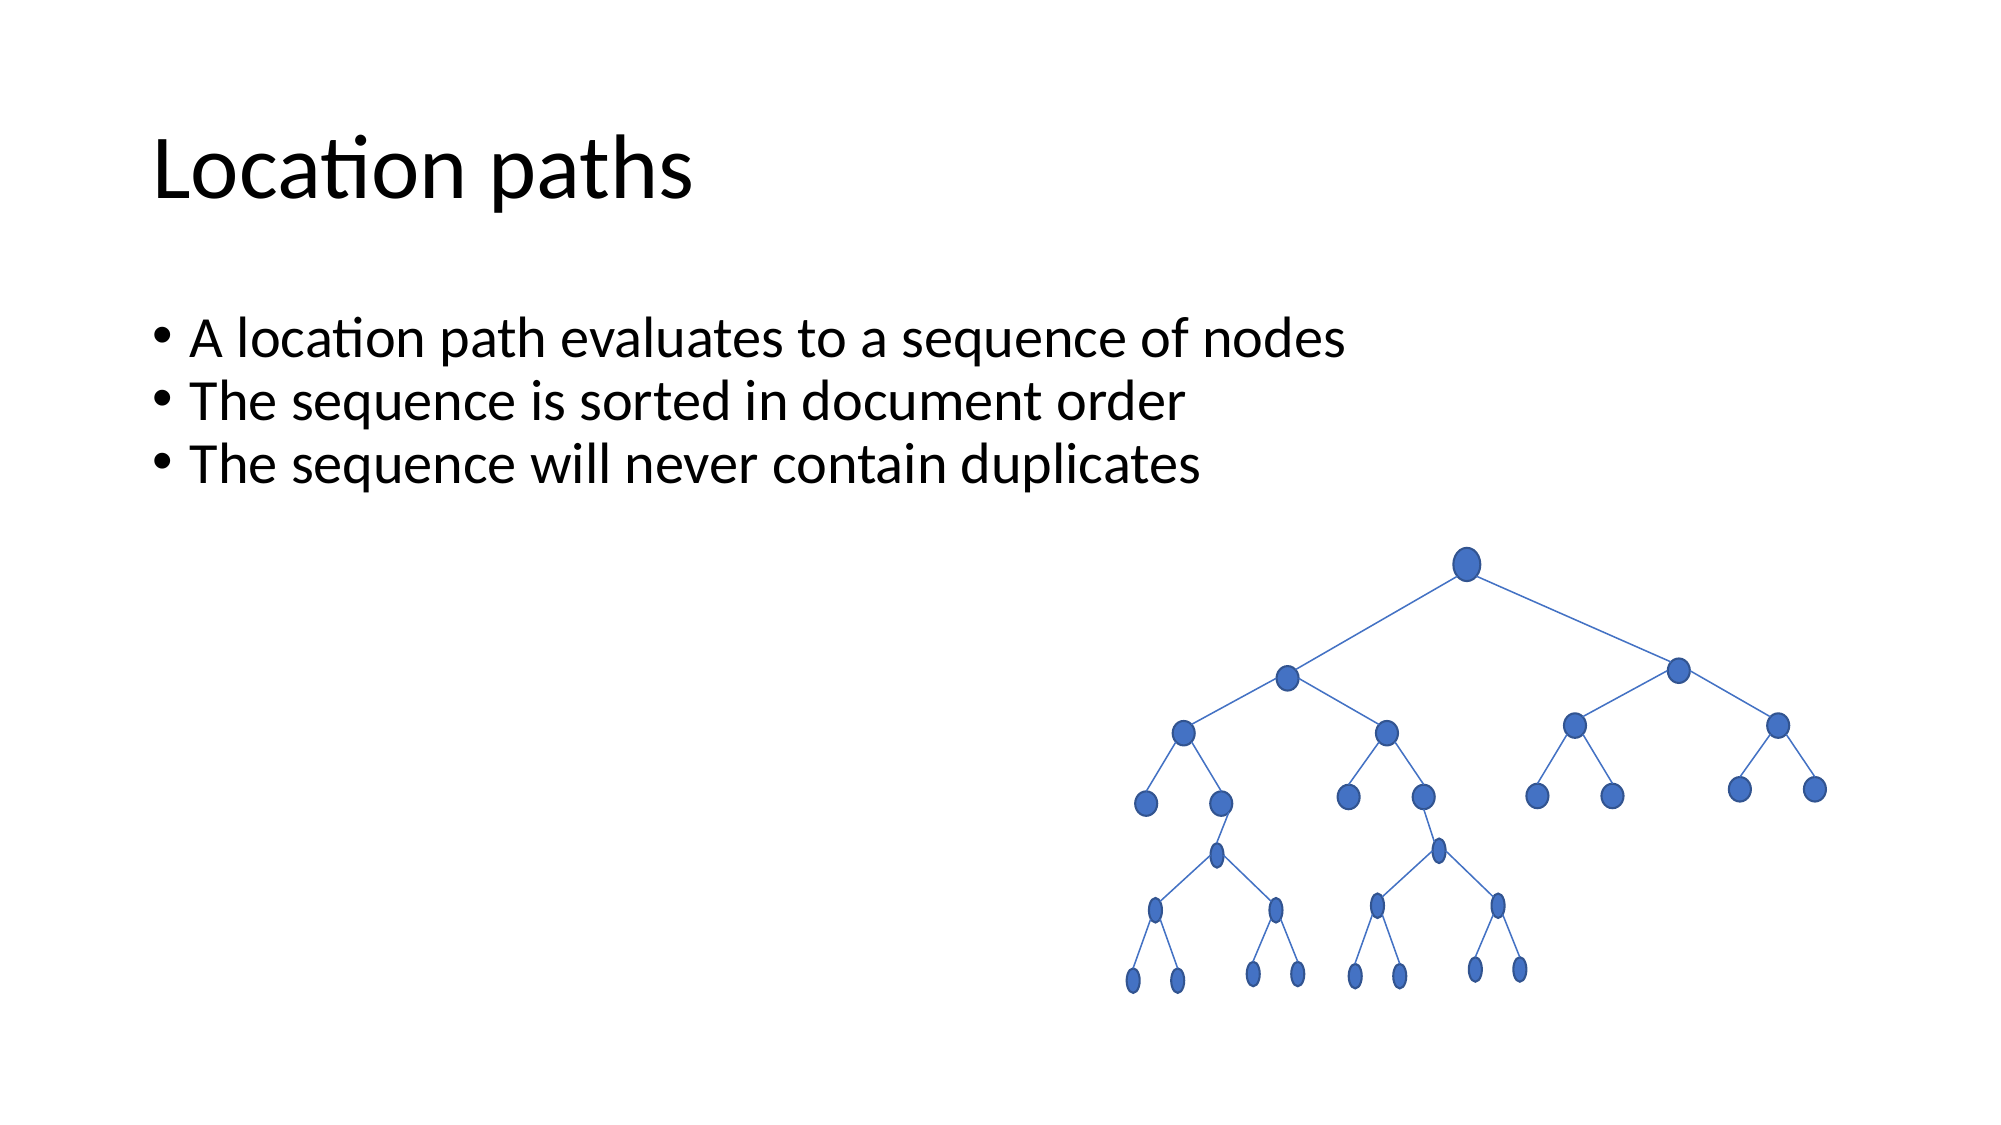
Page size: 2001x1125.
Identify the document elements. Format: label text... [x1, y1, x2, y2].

text_box [1210, 843, 1224, 868]
text_box [1453, 547, 1481, 582]
text_box [1348, 964, 1362, 989]
text_box [1126, 968, 1140, 993]
text_box [1148, 897, 1162, 923]
text_box [1513, 957, 1527, 982]
text_box [1526, 783, 1549, 809]
text_box [1337, 784, 1360, 810]
text_box [1412, 784, 1435, 810]
text_box [1393, 964, 1407, 989]
text_box [1803, 777, 1826, 802]
text_box [1269, 897, 1283, 923]
text_box [1246, 962, 1260, 987]
text_box [1276, 666, 1299, 691]
text_box [1172, 720, 1195, 746]
text_box [1370, 893, 1385, 919]
text_box [1210, 791, 1233, 816]
text_box A location path evaluates to a sequence of nodes The sequence is sorted in document order The sequence will never contain duplicates [137, 299, 1863, 1014]
text_box [1491, 893, 1505, 919]
text_box [1767, 713, 1790, 738]
text_box [1432, 838, 1446, 864]
text_box [1375, 720, 1399, 746]
text_box [1728, 777, 1751, 802]
text_box [1468, 957, 1482, 982]
text_box [1135, 791, 1158, 816]
text_box [1171, 969, 1185, 993]
text_box [1601, 783, 1624, 809]
text_box [1667, 658, 1690, 683]
text_box [1563, 713, 1587, 738]
text_box Location paths [137, 59, 1863, 278]
text_box [1291, 962, 1305, 987]
